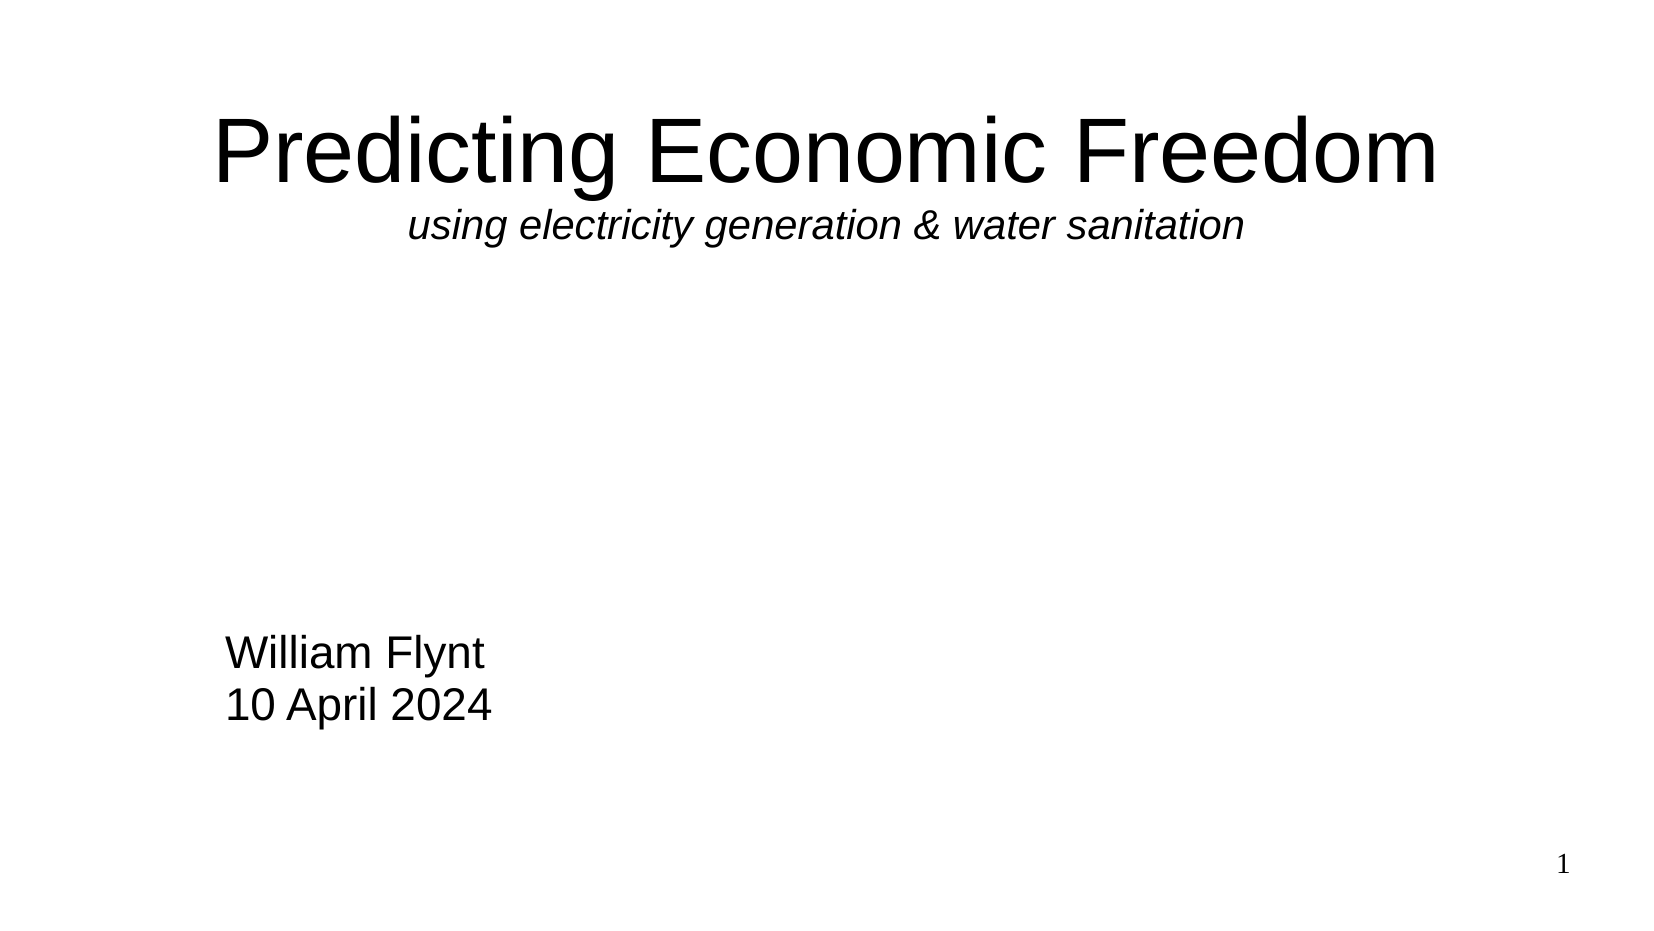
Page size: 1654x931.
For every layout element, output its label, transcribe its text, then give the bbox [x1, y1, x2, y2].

subtitle William Flynt 10 April 2024 [225, 600, 1571, 758]
title Predicting Economic Freedom using electricity generation & water sanitation [82, 96, 1571, 252]
